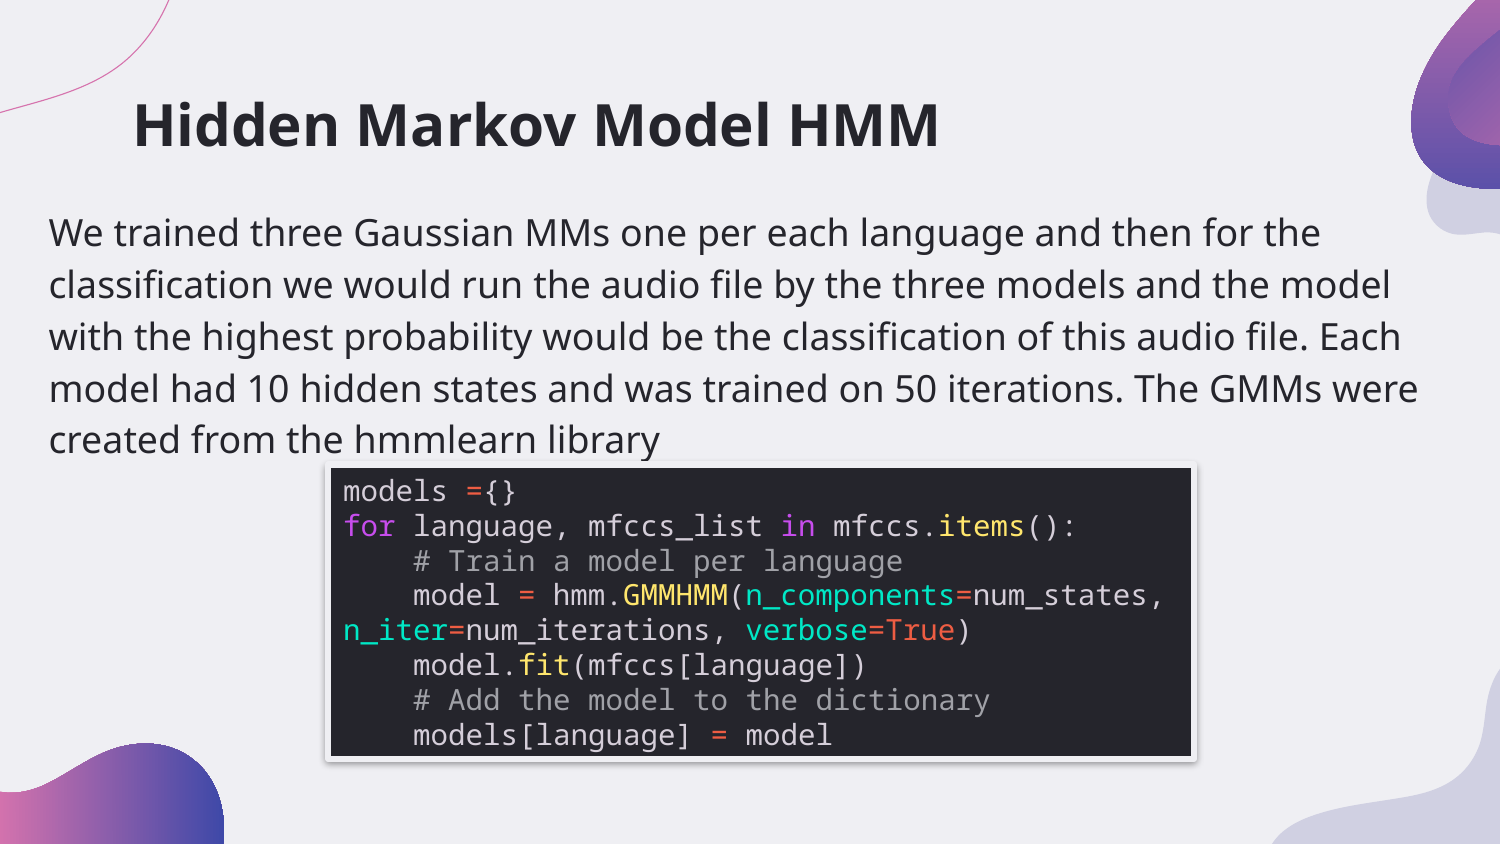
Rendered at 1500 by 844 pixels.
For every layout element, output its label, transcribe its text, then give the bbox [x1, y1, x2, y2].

text_box models ={} for language, mfccs_list in mfccs.items(): # Train a model per language model = hmm.GMMHMM(n_components=num_states, n_iter=num_iterations, verbose=True) model.fit(mfccs[language]) # Add the model to the dictionary models[language] = model [328, 464, 1194, 759]
title Hidden Markov Model HMM [116, 72, 1383, 167]
text_box We trained three Gaussian MMs one per each language and then for the classification we would run the audio file by the three models and the model with the highest probability would be the classification of this audio file. Each model had 10 hidden states and was trained on 50 iterations. The GMMs were created from the hmmlearn library [33, 187, 1468, 742]
text_box [0, 743, 224, 844]
